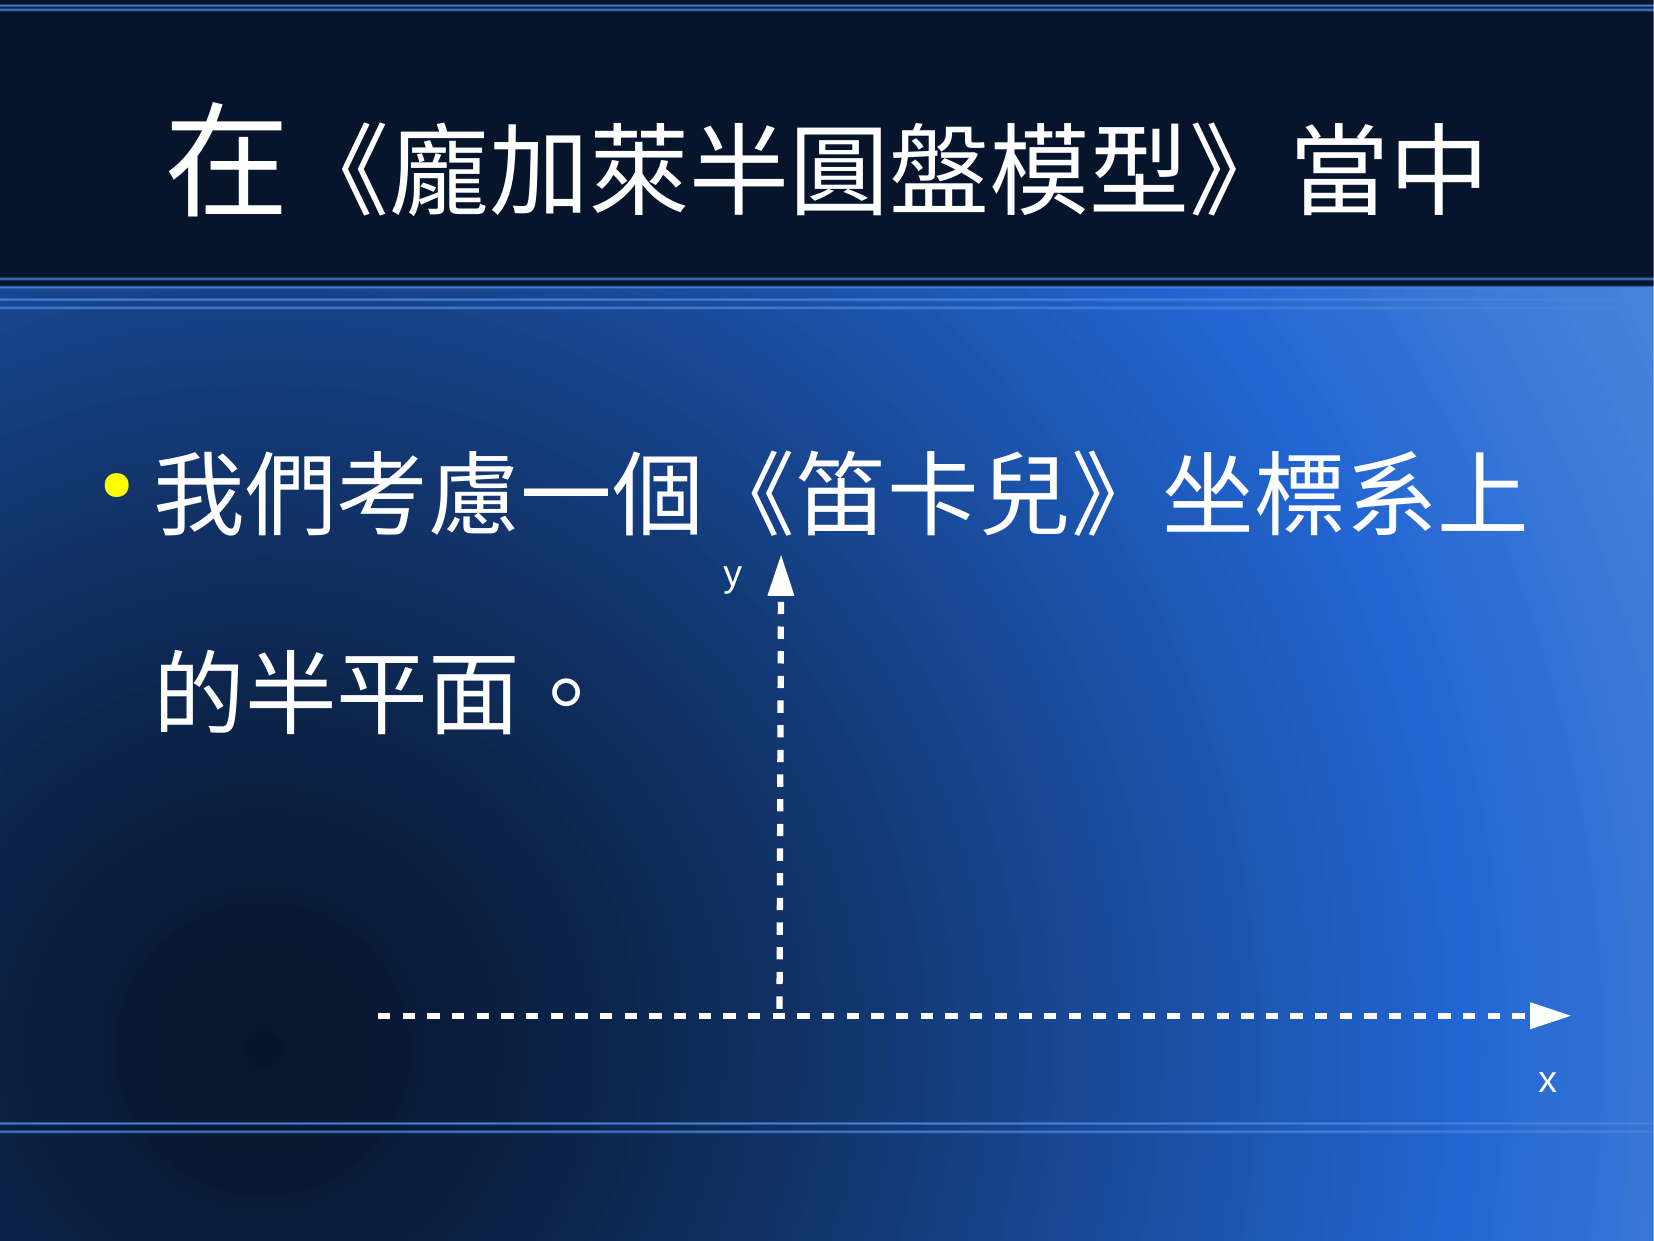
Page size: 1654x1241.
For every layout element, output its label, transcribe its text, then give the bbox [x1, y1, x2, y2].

text_box x [1523, 1051, 1572, 1109]
title 在《龐加萊半圓盤模型》當中 [82, 49, 1571, 257]
list 我們考慮一個《笛卡兒》坐標系上的半平面。 [82, 355, 1571, 1241]
text_box y [708, 545, 757, 603]
picture [0, 0, 1654, 1241]
